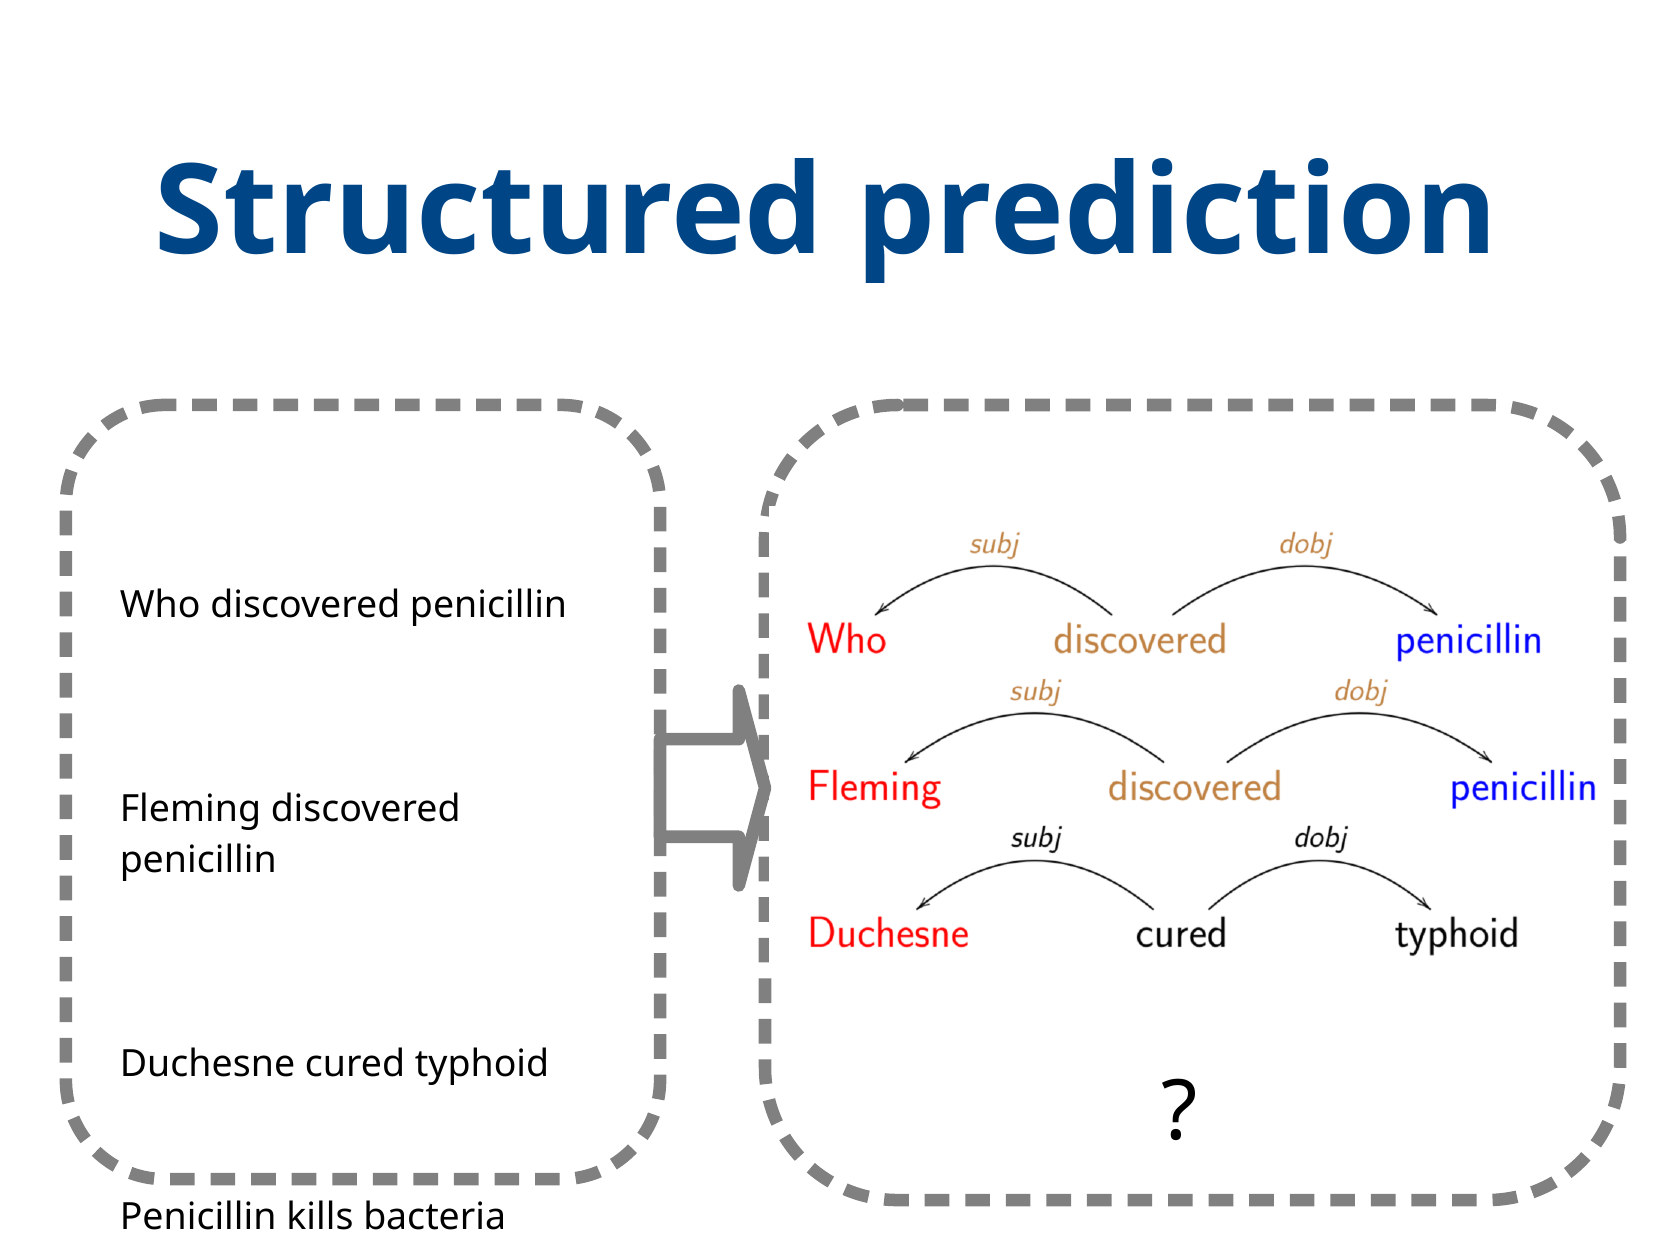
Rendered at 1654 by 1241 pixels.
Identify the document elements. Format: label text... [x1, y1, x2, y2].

picture [769, 506, 1609, 972]
title Structured prediction [82, 49, 1571, 360]
text_box ? [1146, 1043, 1220, 1152]
text_box [65, 404, 1621, 1201]
text_box Who discovered penicillin Fleming discovered penicillin Duchesne cured typhoid Penicillin kills bacteria [105, 570, 631, 1093]
